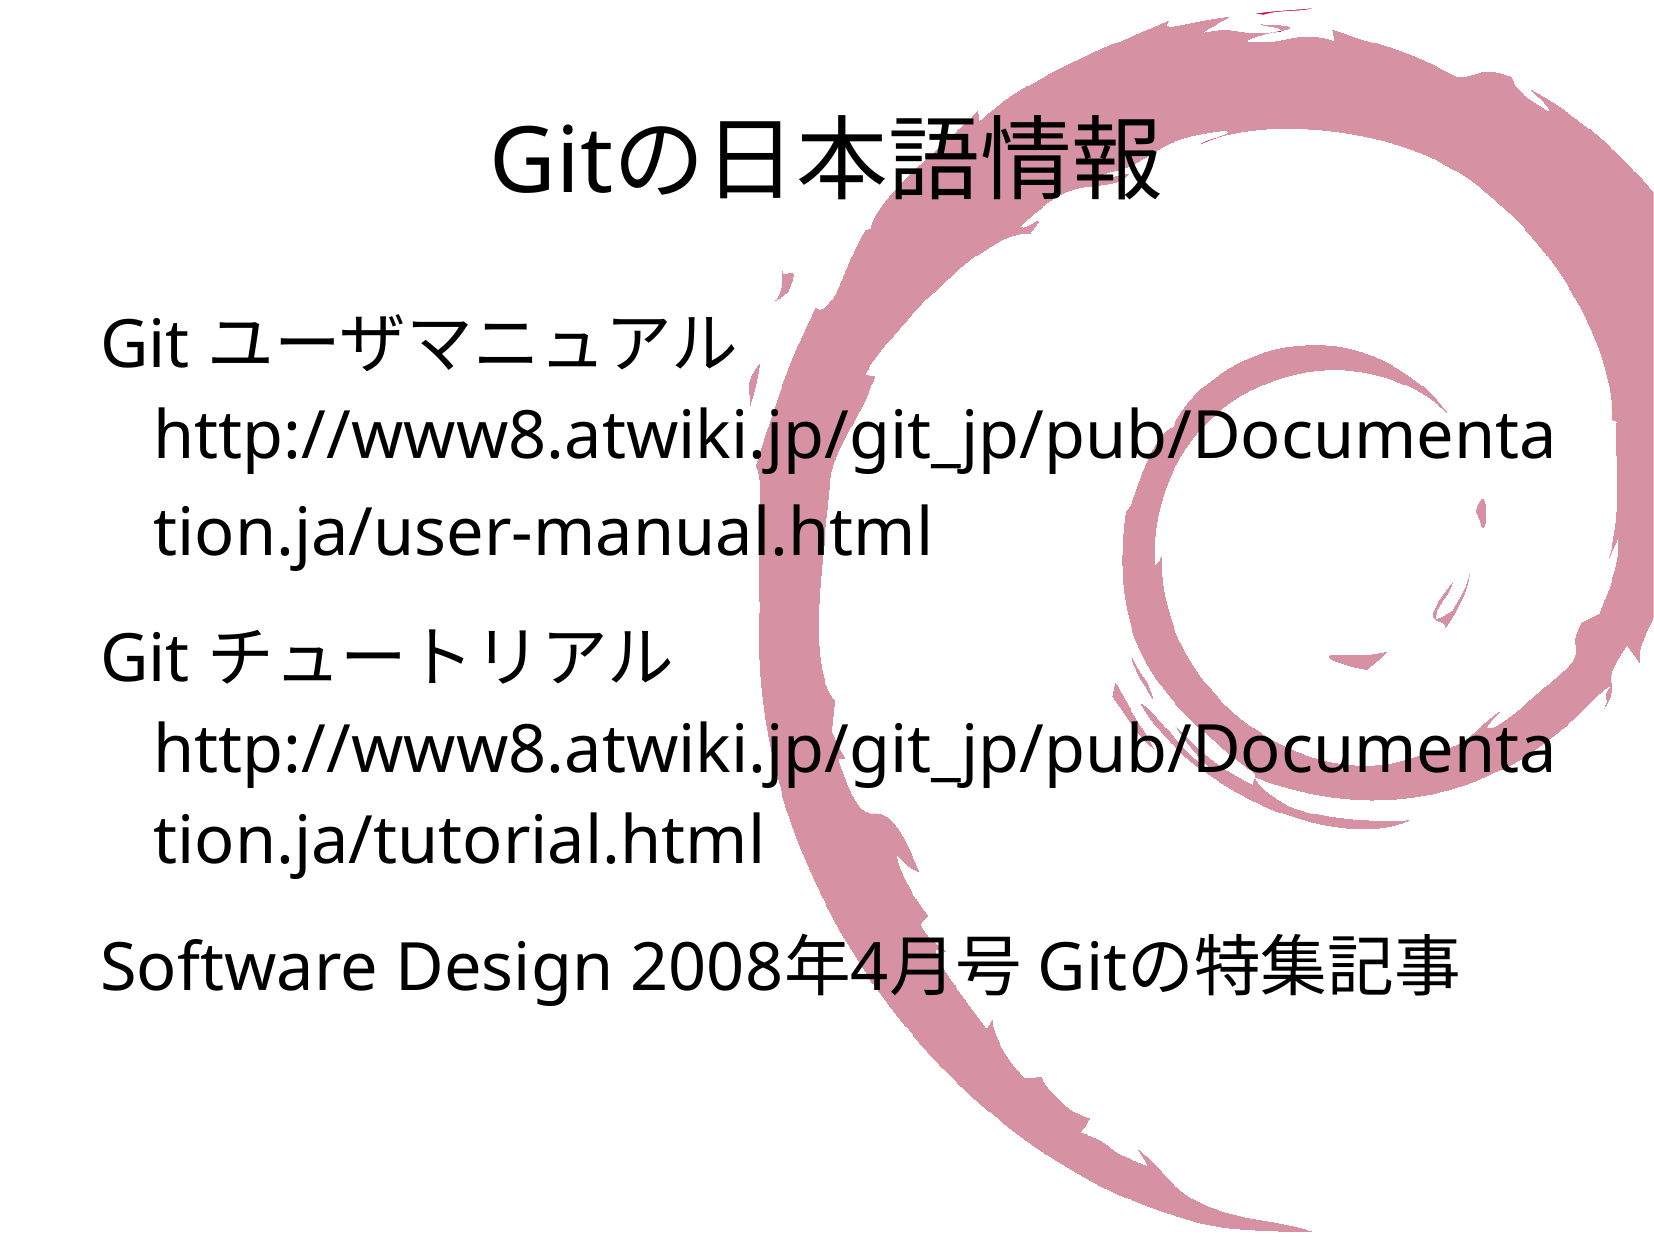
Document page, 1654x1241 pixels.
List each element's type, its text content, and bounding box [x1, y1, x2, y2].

title Gitの日本語情報 [82, 56, 1571, 250]
picture [738, 0, 1654, 1241]
list Git ユーザマニュアル http://www8.atwiki.jp/git_jp/pub/Documentation.ja/user-manual.html Git チュートリアル http://www8.atwiki.jp/git_jp/pub/Documentation.ja/tutorial.html Software Design 2008年4月号 Gitの特集記事 [82, 290, 1571, 1094]
